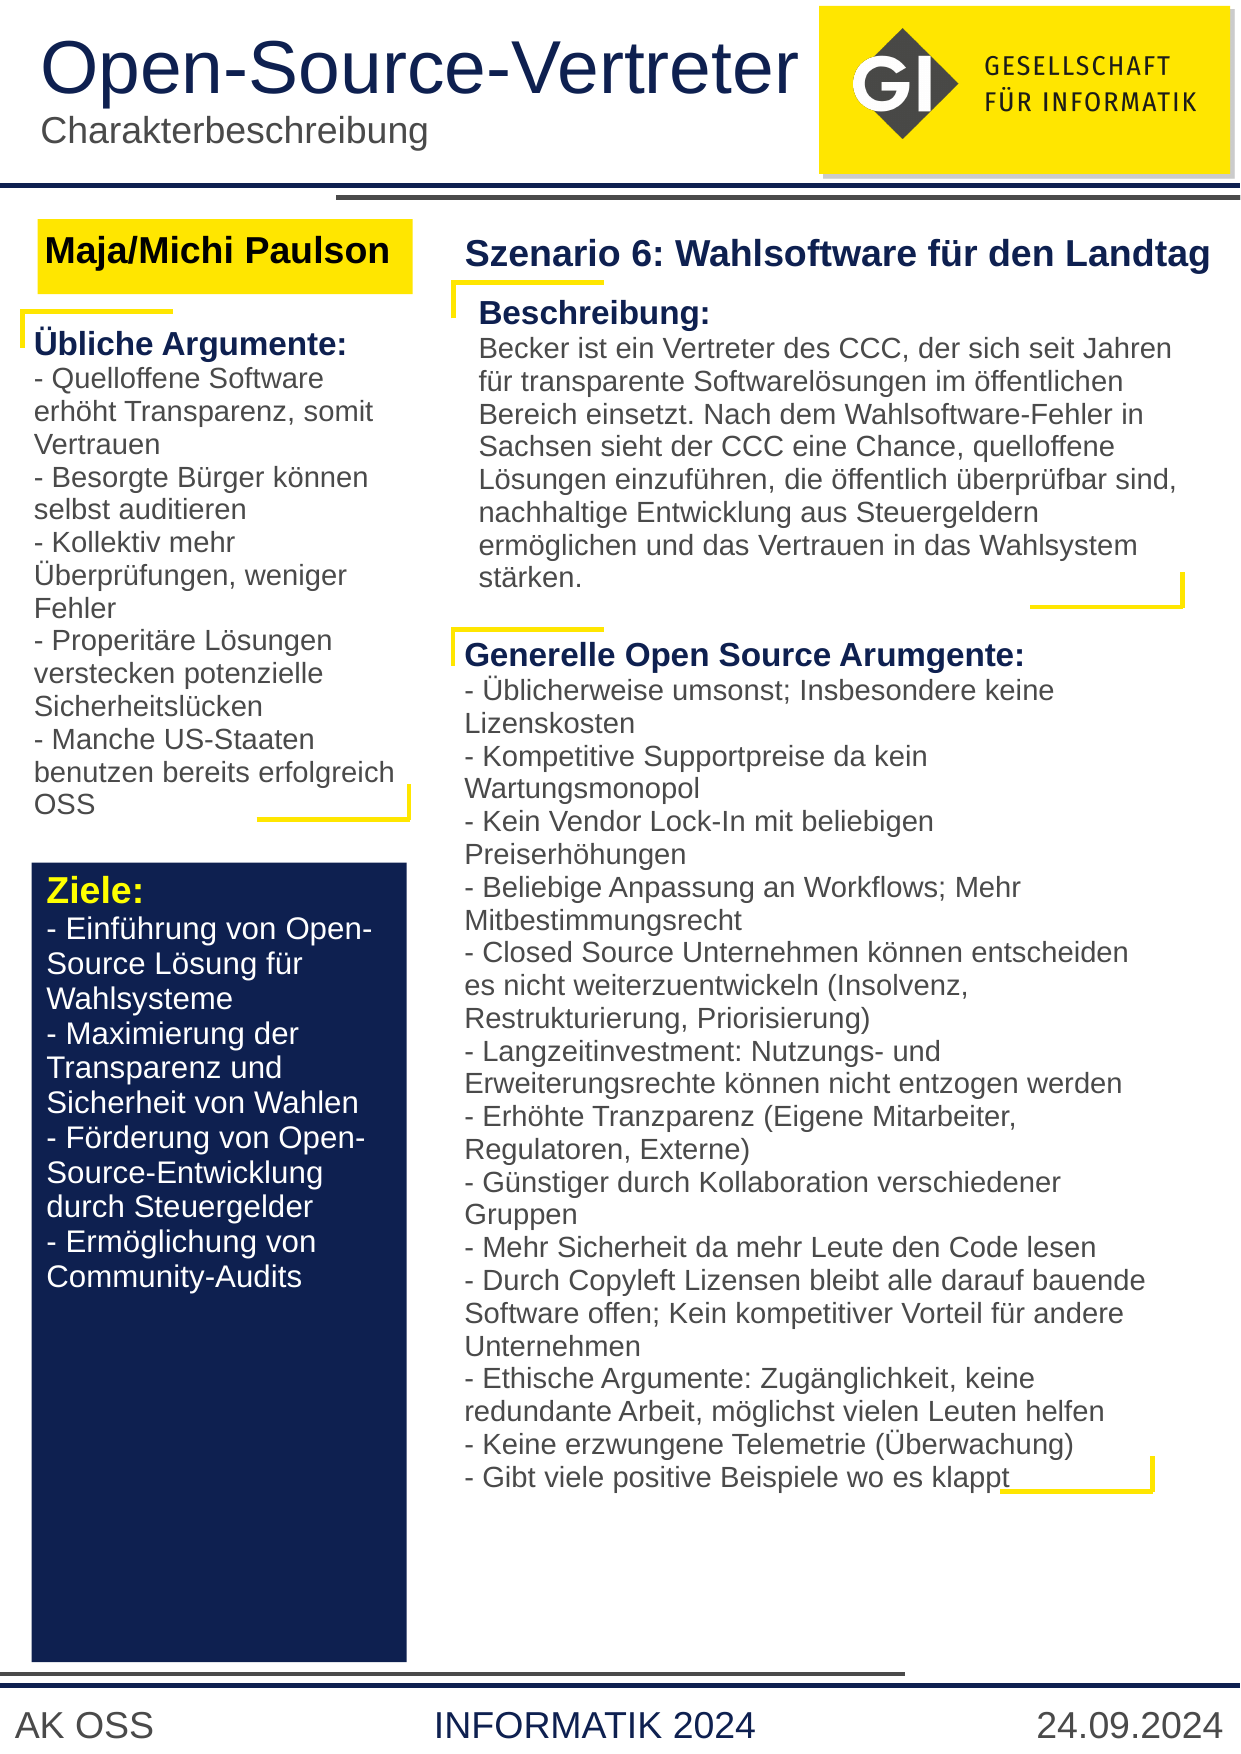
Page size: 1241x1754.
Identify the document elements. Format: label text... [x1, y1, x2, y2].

picture [853, 28, 1196, 139]
text_box Ziele: - Einführung von Open-Source Lösung für Wahlsysteme - Maximierung der Transparenz und Sicherheit von Wahlen - Förderung von Open-Source-Entwicklung durch Steuergelder - Ermöglichung von Community-Audits [31, 862, 407, 1663]
text_box INFORMATIK 2024 [419, 1697, 772, 1754]
text_box Open-Source-Vertreter Charakterbeschreibung [25, 18, 842, 225]
text_box Generelle Open Source Arumgente: - Üblicherweise umsonst; Insbesondere keine Lizenskosten - Kompetitive Supportpreise da kein Wartungsmonopol - Kein Vendor Lock-In mit beliebigen Preiserhöhungen - Beliebige Anpassung an Workflows; Mehr Mitbestimmungsrecht - Closed Source Unternehmen können entscheiden es nicht weiterzuentwickeln (Insolvenz, Restrukturierung, Priorisierung) - Langzeitinvestment: Nutzungs- und Erweiterungsrechte können nicht entzogen werden - Erhöhte Tranzparenz (Eigene Mitarbeiter, Regulatoren, Externe) - Günstiger durch Kollaboration verschiedener Gruppen - Mehr Sicherheit da mehr Leute den Code lesen - Durch Copyleft Lizensen bleibt alle darauf bauende Software offen; Kein kompetitiver Vorteil für andere Unternehmen - Ethische Argumente: Zugänglichkeit, keine redundante Arbeit, möglichst vielen Leuten helfen - Keine erzwungene Telemetrie (Überwachung) - Gibt viele positive Beispiele wo es klappt [449, 629, 1163, 1501]
text_box Beschreibung: Becker ist ein Vertreter des CCC, der sich seit Jahren für transparente Softwarelösungen im öffentlichen Bereich einsetzt. Nach dem Wahlsoftware-Fehler in Sachsen sieht der CCC eine Chance, quelloffene Lösungen einzuführen, die öffentlich überprüfbar sind, nachhaltige Entwicklung aus Steuergeldern ermöglichen und das Vertrauen in das Wahlsystem stärken. [463, 287, 1195, 832]
text_box Szenario 6: Wahlsoftware für den Landtag [450, 225, 1241, 324]
text_box [819, 5, 1231, 174]
text_box AK OSS [0, 1697, 170, 1754]
text_box Maja/Michi Paulson [5, 222, 456, 321]
text_box Übliche Argumente: - Quelloffene Software erhöht Transparenz, somit Vertrauen - Besorgte Bürger können selbst auditieren - Kollektiv mehr Überprüfungen, weniger Fehler - Properitäre Lösungen verstecken potenzielle Sicherheitslücken - Manche US-Staaten benutzen bereits erfolgreich OSS [18, 317, 413, 1026]
text_box 24.09.2024 [1021, 1697, 1239, 1754]
